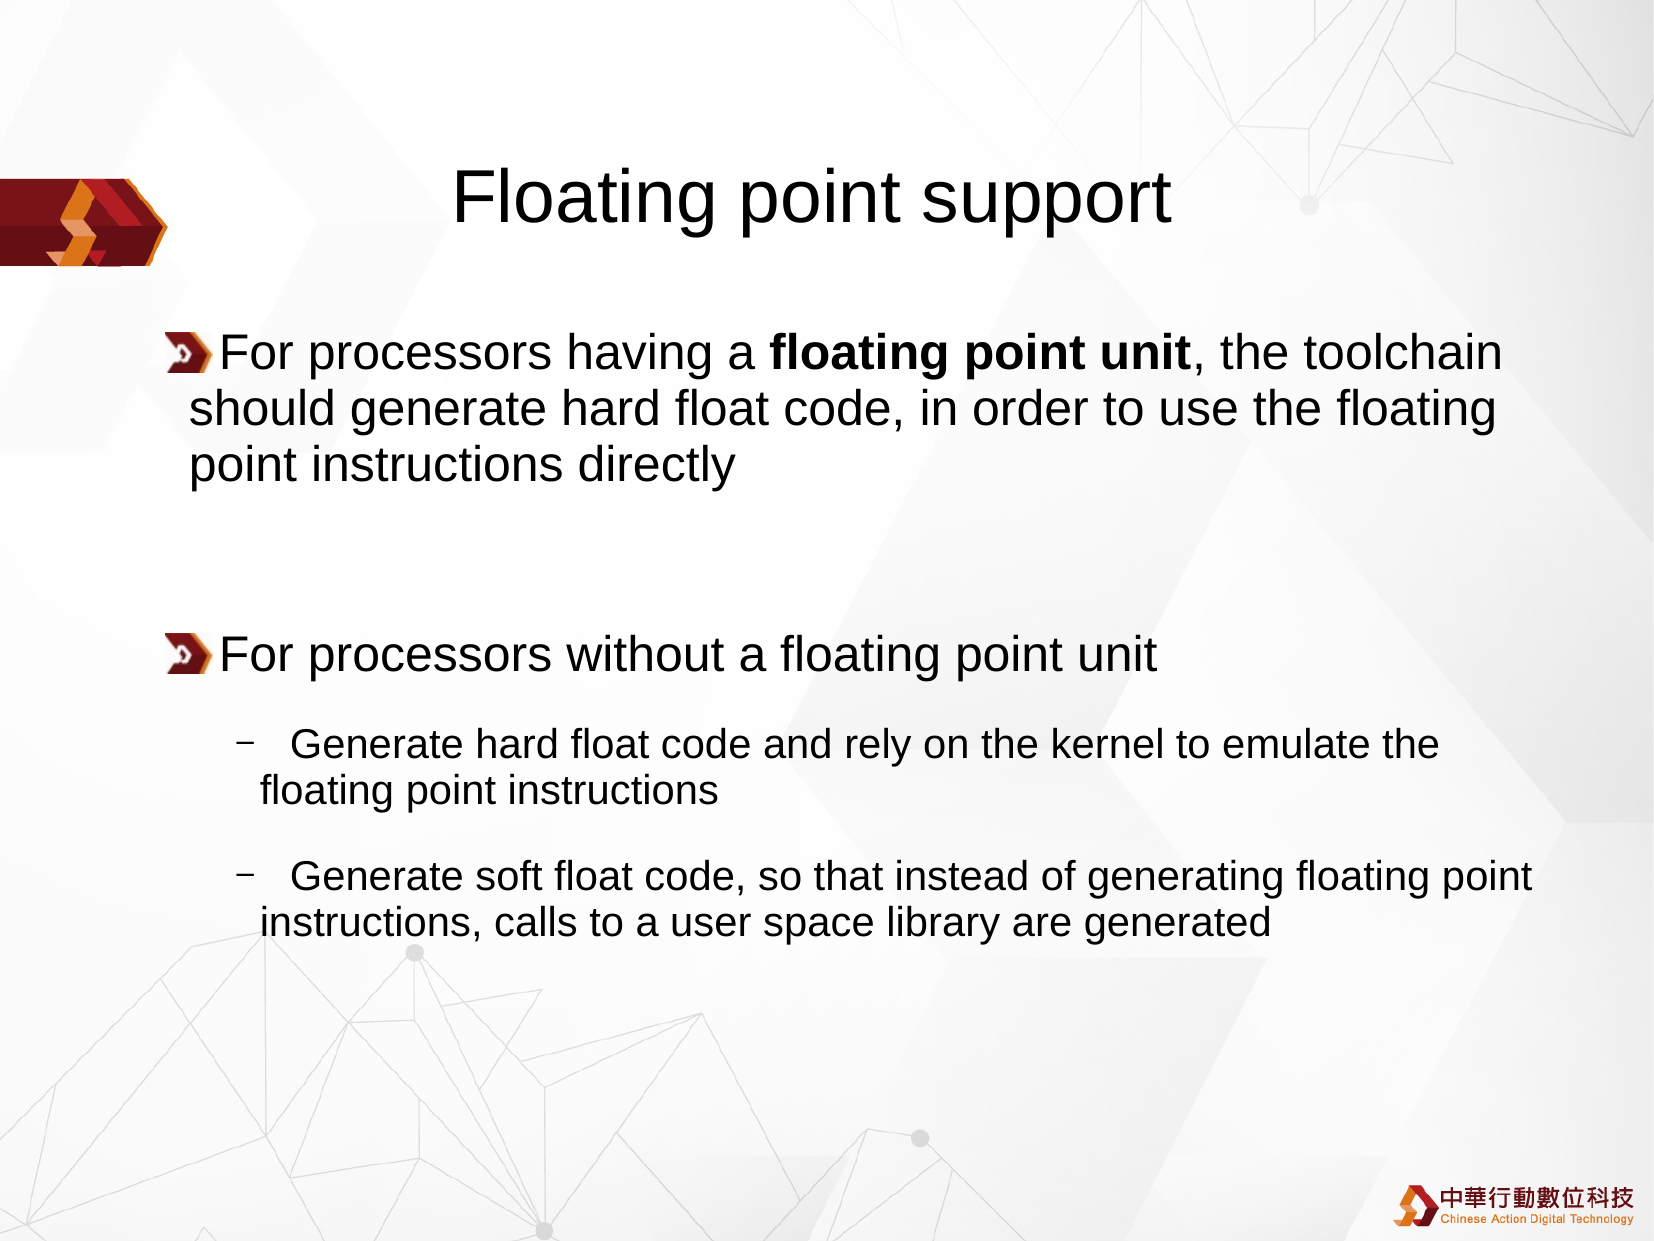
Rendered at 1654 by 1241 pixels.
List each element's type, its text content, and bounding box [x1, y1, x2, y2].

title Floating point support [118, 112, 1506, 281]
picture [0, 0, 1654, 1241]
list For processors having a floating point unit, the toolchain should generate hard float code, in order to use the floating point instructions directly For processors without a floating point unit Generate hard float code and rely on the kernel to emulate the floating point instructions Generate soft float code, so that instead of generating floating point instructions, calls to a user space library are generated [118, 324, 1571, 1058]
